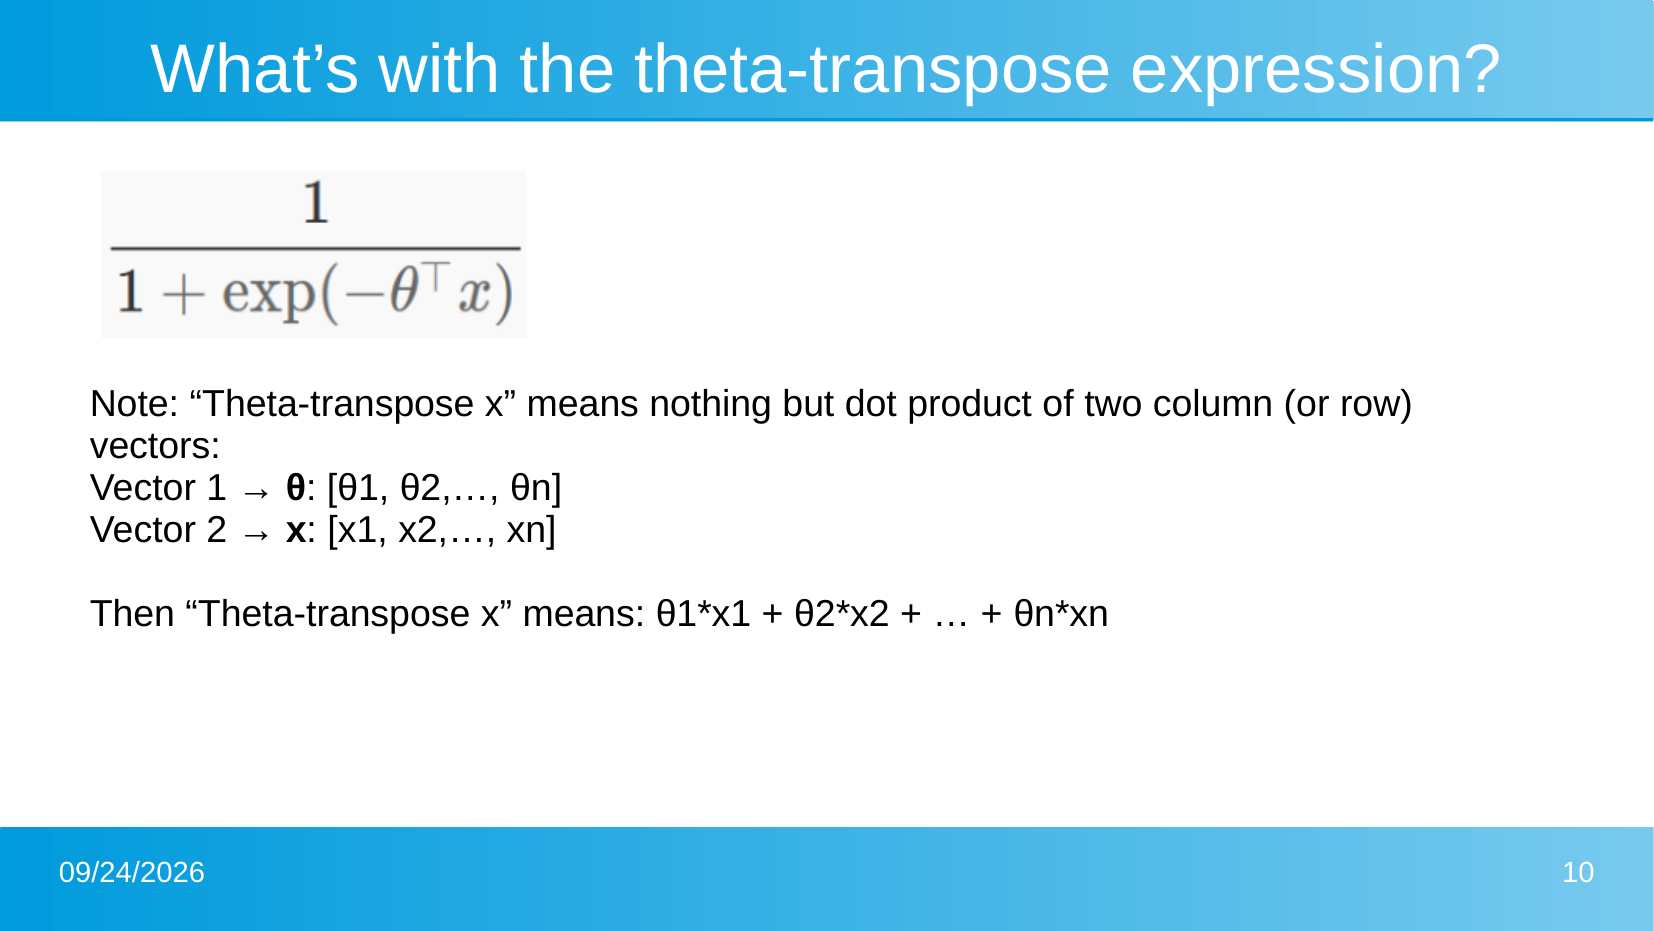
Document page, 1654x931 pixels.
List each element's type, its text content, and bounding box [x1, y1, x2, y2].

picture [101, 171, 526, 338]
title What’s with the theta-transpose expression? [59, 29, 1595, 108]
text_box Note: “Theta-transpose x” means nothing but dot product of two column (or row) vectors: Vector 1 → θ: [θ1, θ2,…, θn] Vector 2 → x: [x1, x2,…, xn] Then “Theta-transpose x” means: θ1*x1 + θ2*x2 + … + θn*xn [75, 375, 1463, 642]
